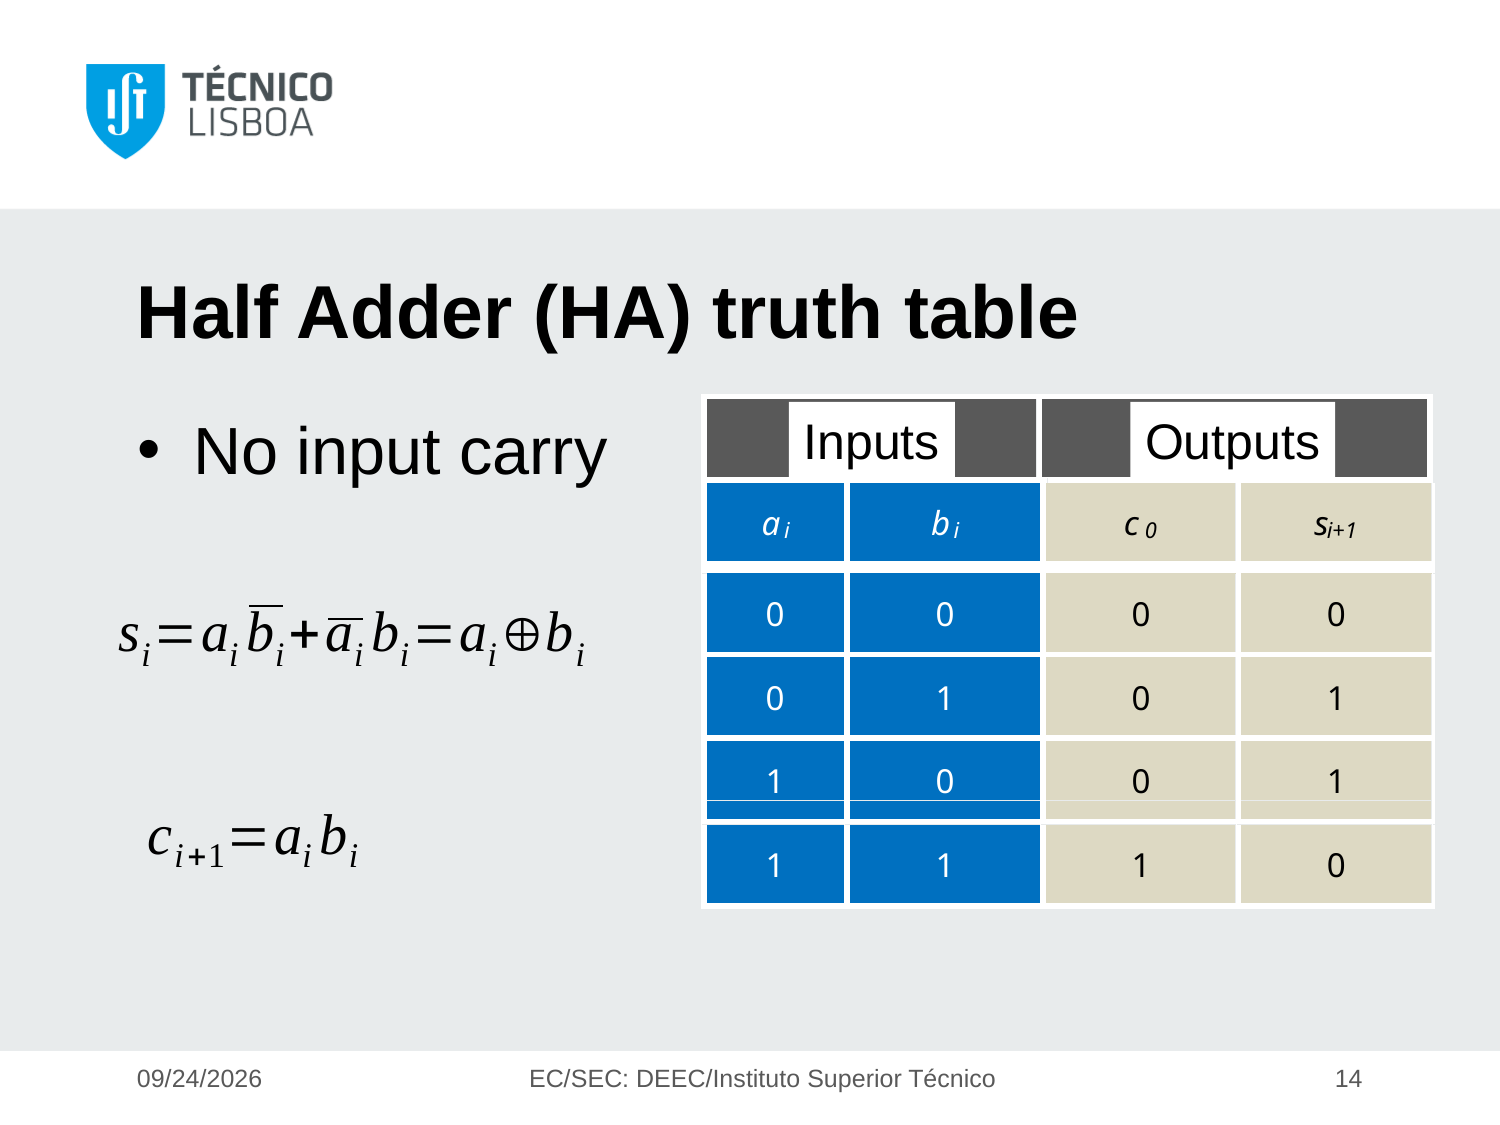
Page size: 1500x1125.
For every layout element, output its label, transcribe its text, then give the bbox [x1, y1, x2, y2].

chart [139, 802, 366, 875]
picture [0, 0, 1500, 1125]
list No input carry [121, 400, 1378, 1005]
title Half Adder (HA) truth table [121, 237, 1378, 381]
chart [109, 601, 593, 674]
text_box Inputs [788, 401, 955, 477]
slide_number <number> [1077, 1052, 1378, 1103]
text_box Outputs [1130, 401, 1336, 477]
slide_number 11/10/2020 [121, 1052, 425, 1103]
footer EC/SEC: DEEC/Instituto Superior Técnico [512, 1052, 1021, 1103]
